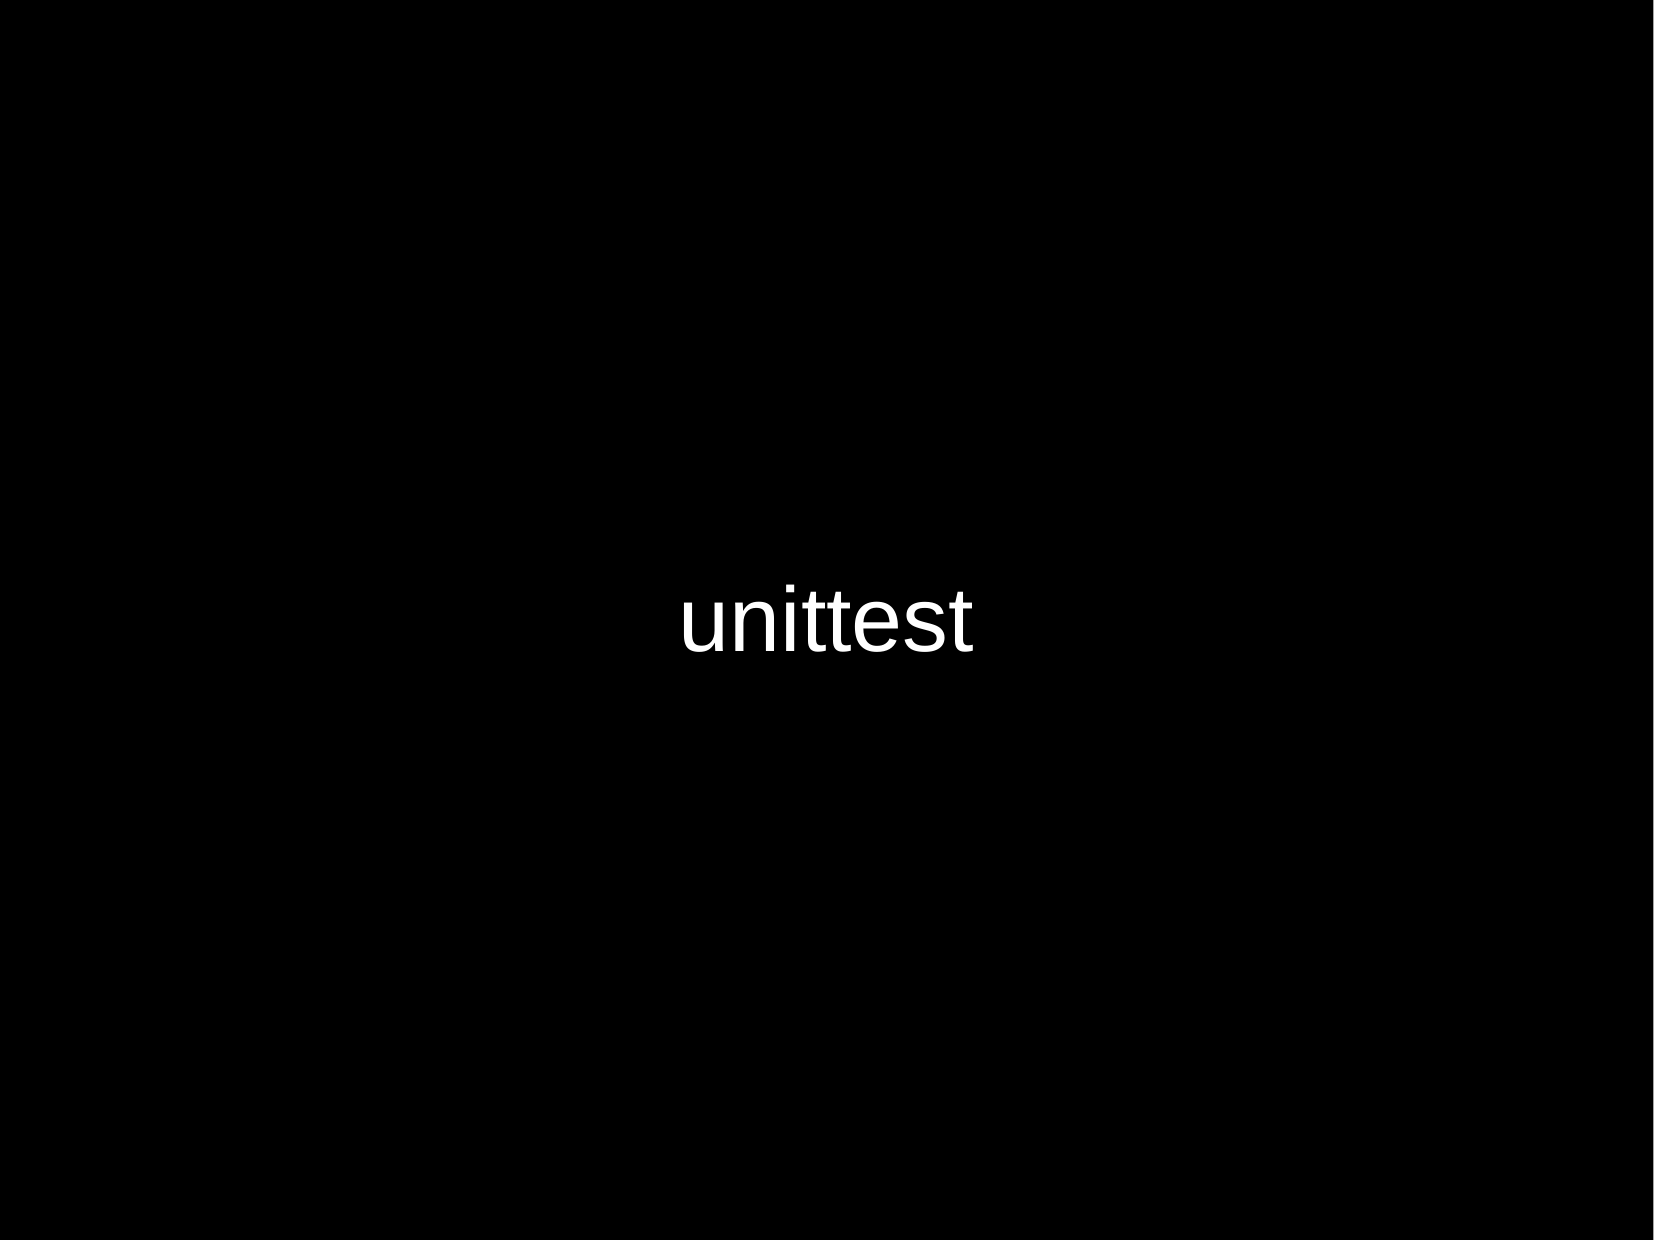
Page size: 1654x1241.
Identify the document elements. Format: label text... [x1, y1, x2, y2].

title unittest [82, 516, 1571, 724]
